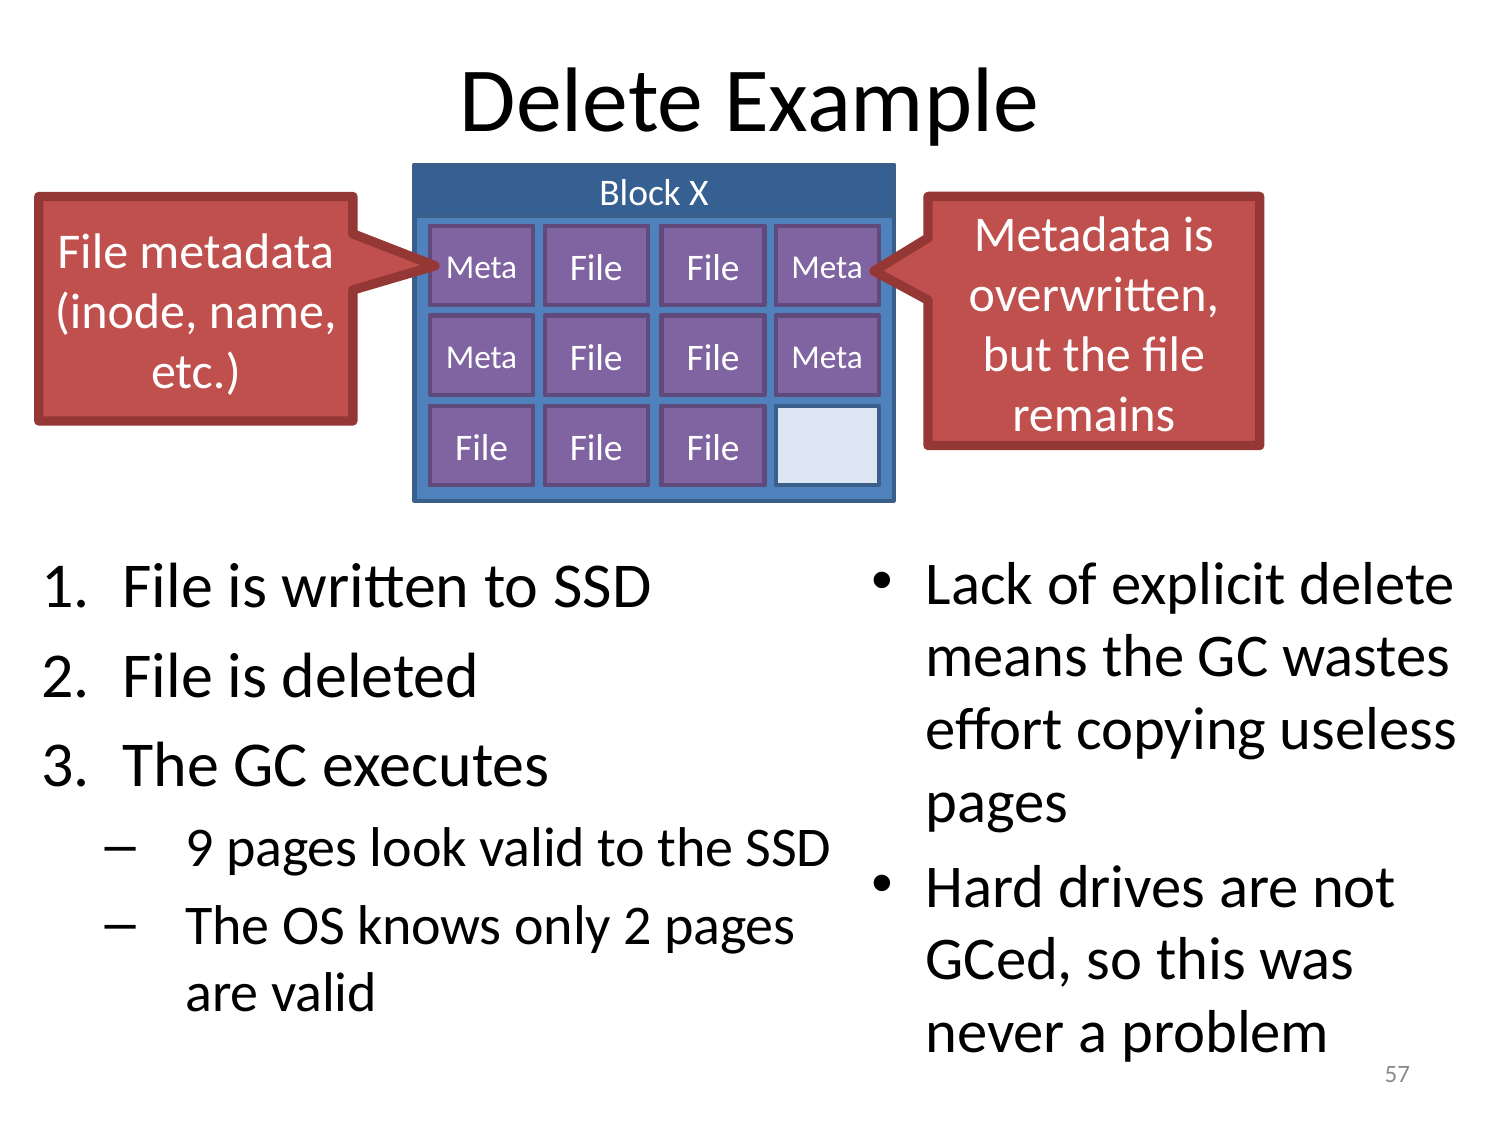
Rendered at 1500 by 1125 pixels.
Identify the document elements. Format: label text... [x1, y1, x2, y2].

text_box File [544, 315, 648, 395]
text_box File [544, 405, 648, 486]
text_box Meta [430, 225, 534, 306]
text_box Metadata is overwritten, but the file remains [874, 196, 1260, 446]
text_box Meta [430, 315, 534, 395]
text_box File [661, 225, 765, 306]
text_box Meta [775, 315, 879, 395]
text_box File [661, 315, 765, 395]
list File is written to SSD File is deleted The GC executes 9 pages look valid to the SSD The OS knows only 2 pages are valid [26, 536, 856, 1078]
text_box File [430, 405, 534, 486]
text_box Meta [775, 225, 879, 306]
text_box [414, 217, 894, 501]
text_box File metadata (inode, name, etc.) [38, 196, 436, 421]
slide_number <number> [1074, 1078, 1425, 1103]
text_box File [661, 405, 765, 486]
text_box File [544, 225, 648, 306]
text_box Lack of explicit delete means the GC wastes effort copying useless pages Hard drives are not GCed, so this was never a problem [856, 536, 1474, 1078]
title Delete Example [75, 1, 1425, 189]
text_box Block X [414, 164, 894, 217]
